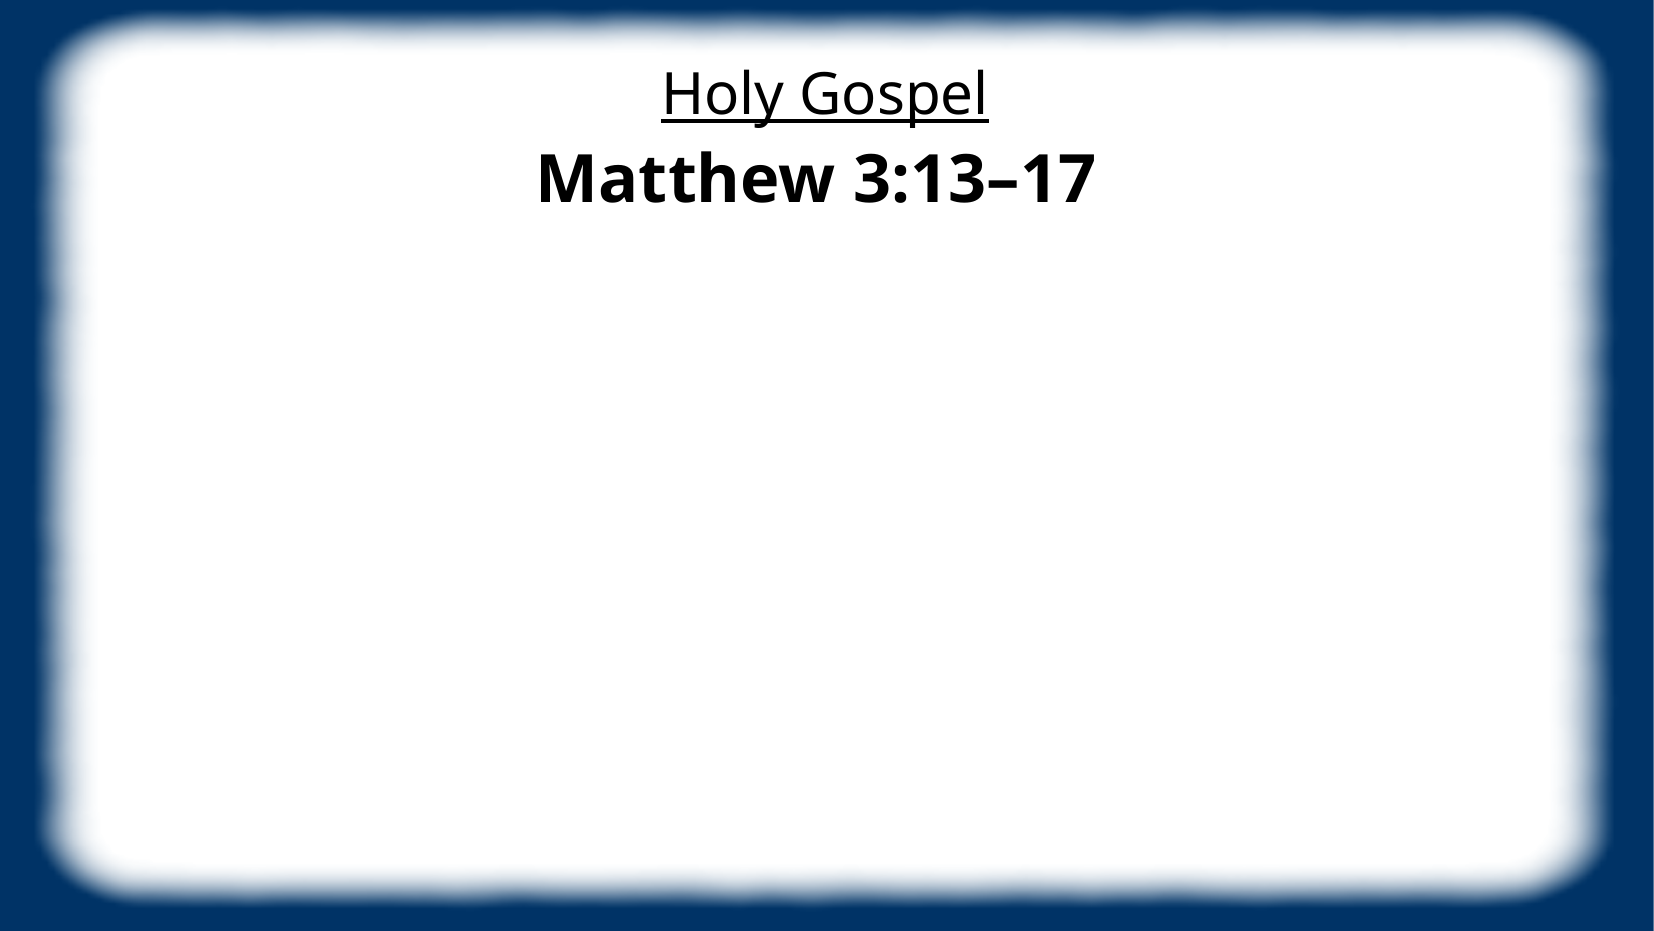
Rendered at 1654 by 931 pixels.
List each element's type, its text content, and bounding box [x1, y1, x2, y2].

picture [0, 0, 1654, 931]
text_box Holy Gospel Matthew 3:13–17 [90, 45, 1561, 226]
